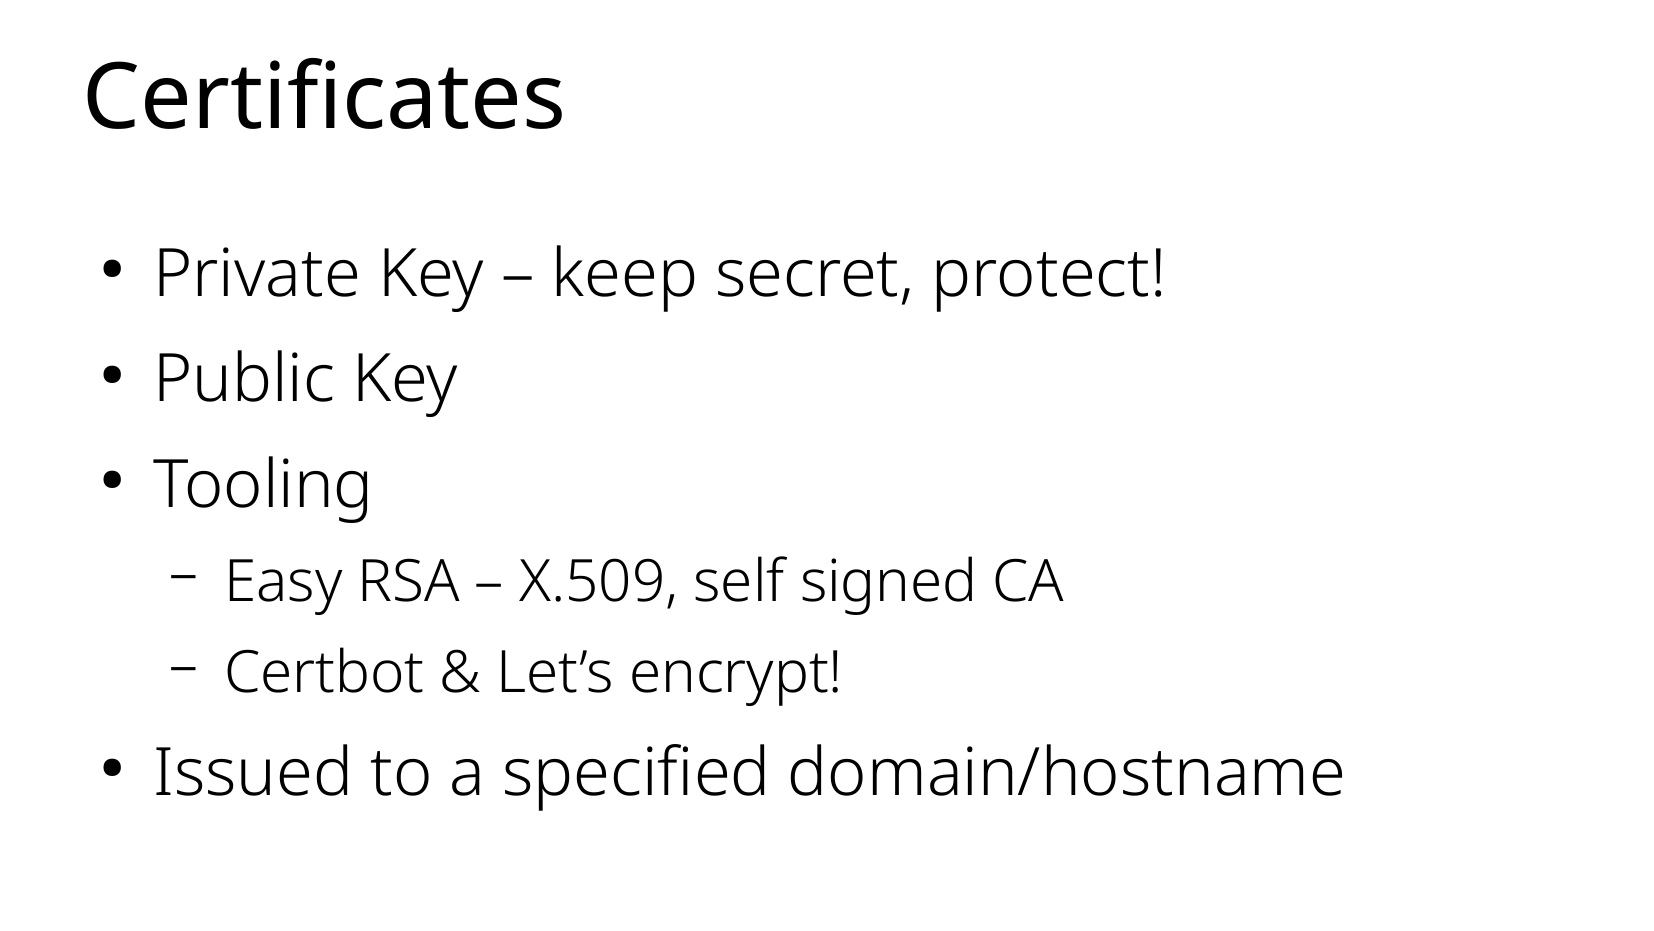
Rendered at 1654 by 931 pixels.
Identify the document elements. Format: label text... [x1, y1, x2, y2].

list Private Key – keep secret, protect! Public Key Tooling Easy RSA – X.509, self signed CA Certbot & Let’s encrypt! Issued to a specified domain/hostname [82, 224, 1571, 825]
title Certificates [82, 37, 1571, 150]
